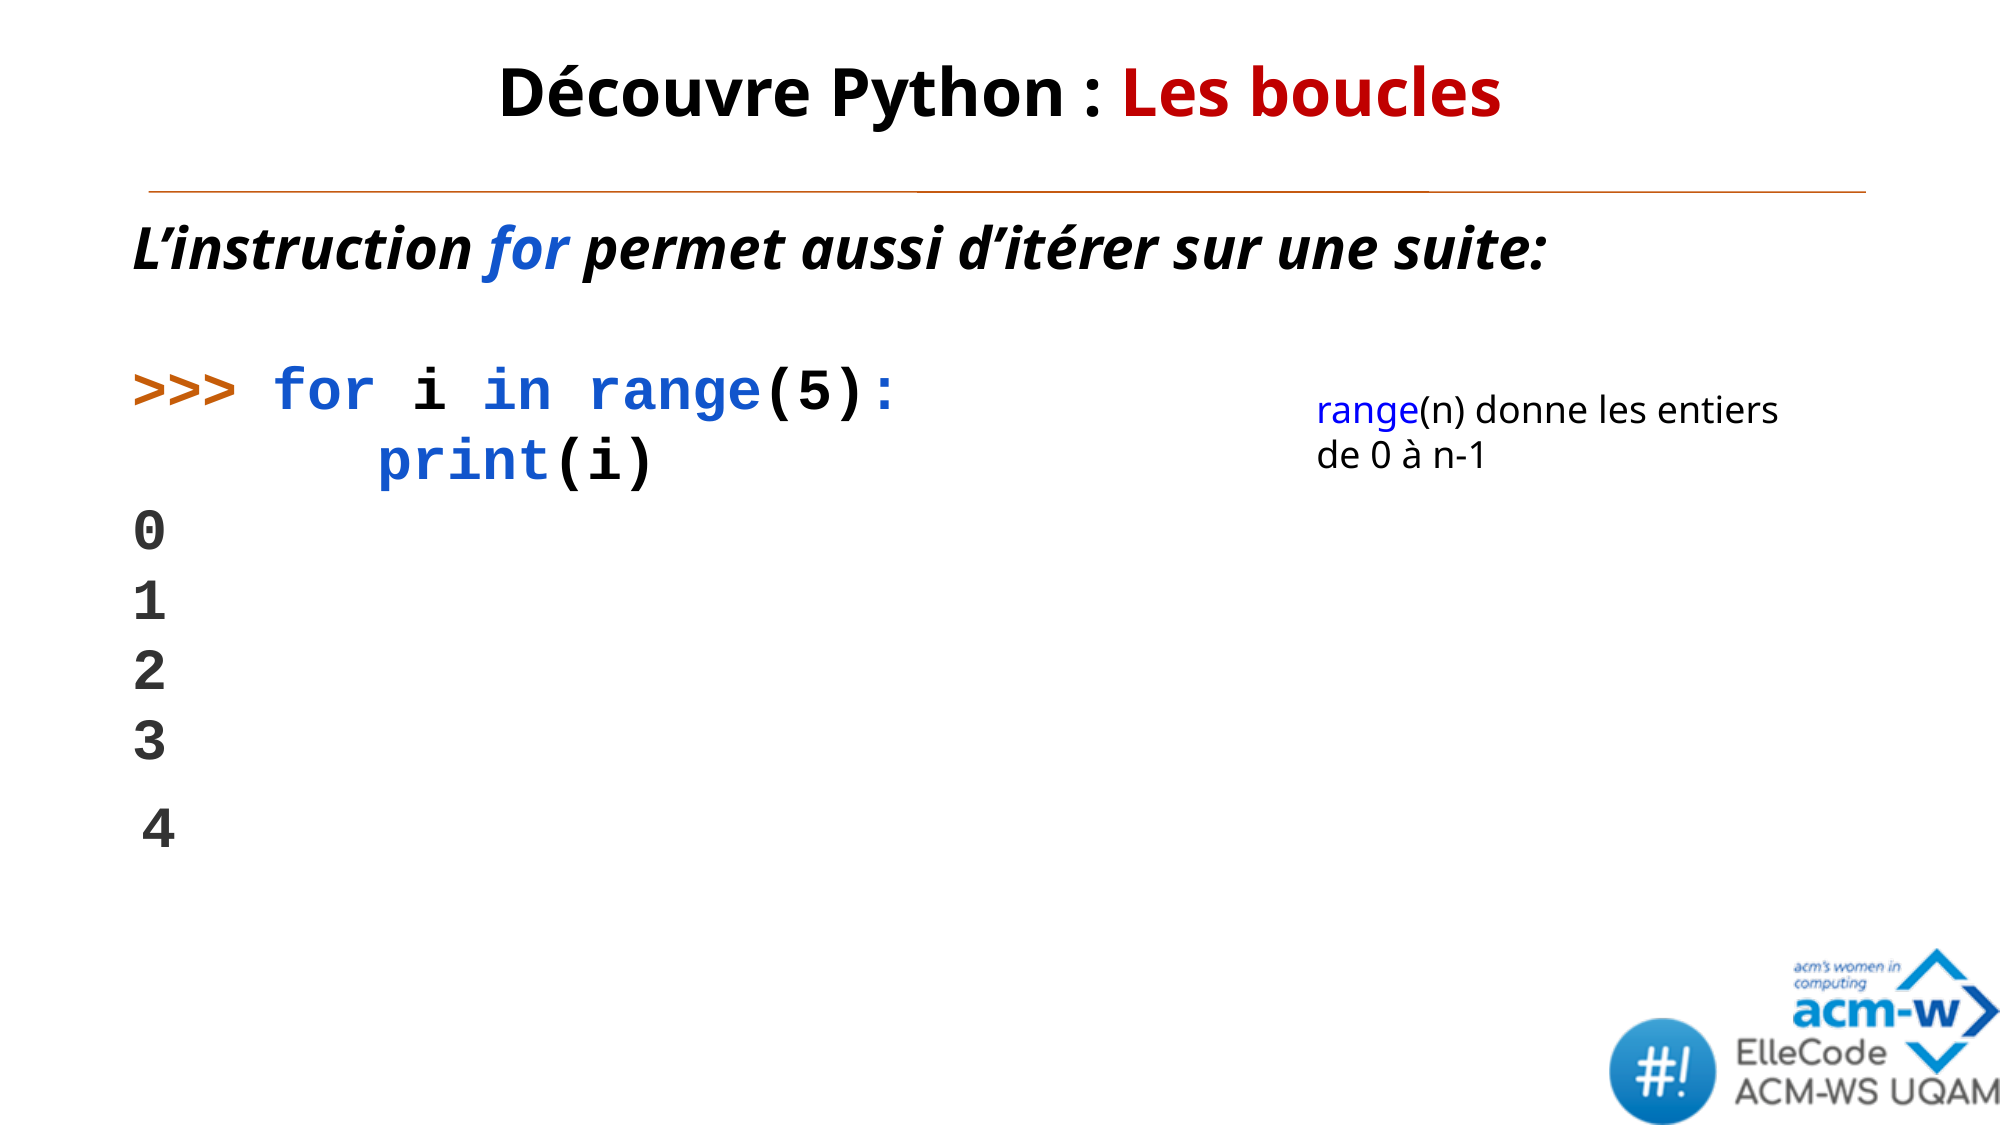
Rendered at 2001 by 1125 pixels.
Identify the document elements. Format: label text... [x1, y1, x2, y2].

text_box Découvre Python : Les boucles [0, 0, 2000, 204]
text_box range(n) donne les entiers de 0 à n-1 [1301, 370, 1796, 802]
picture [1609, 948, 2000, 1125]
text_box L’instruction for permet aussi d’itérer sur une suite: >>> for i in range(5): print(i) 0 1 2 3 4 [117, 204, 1722, 969]
